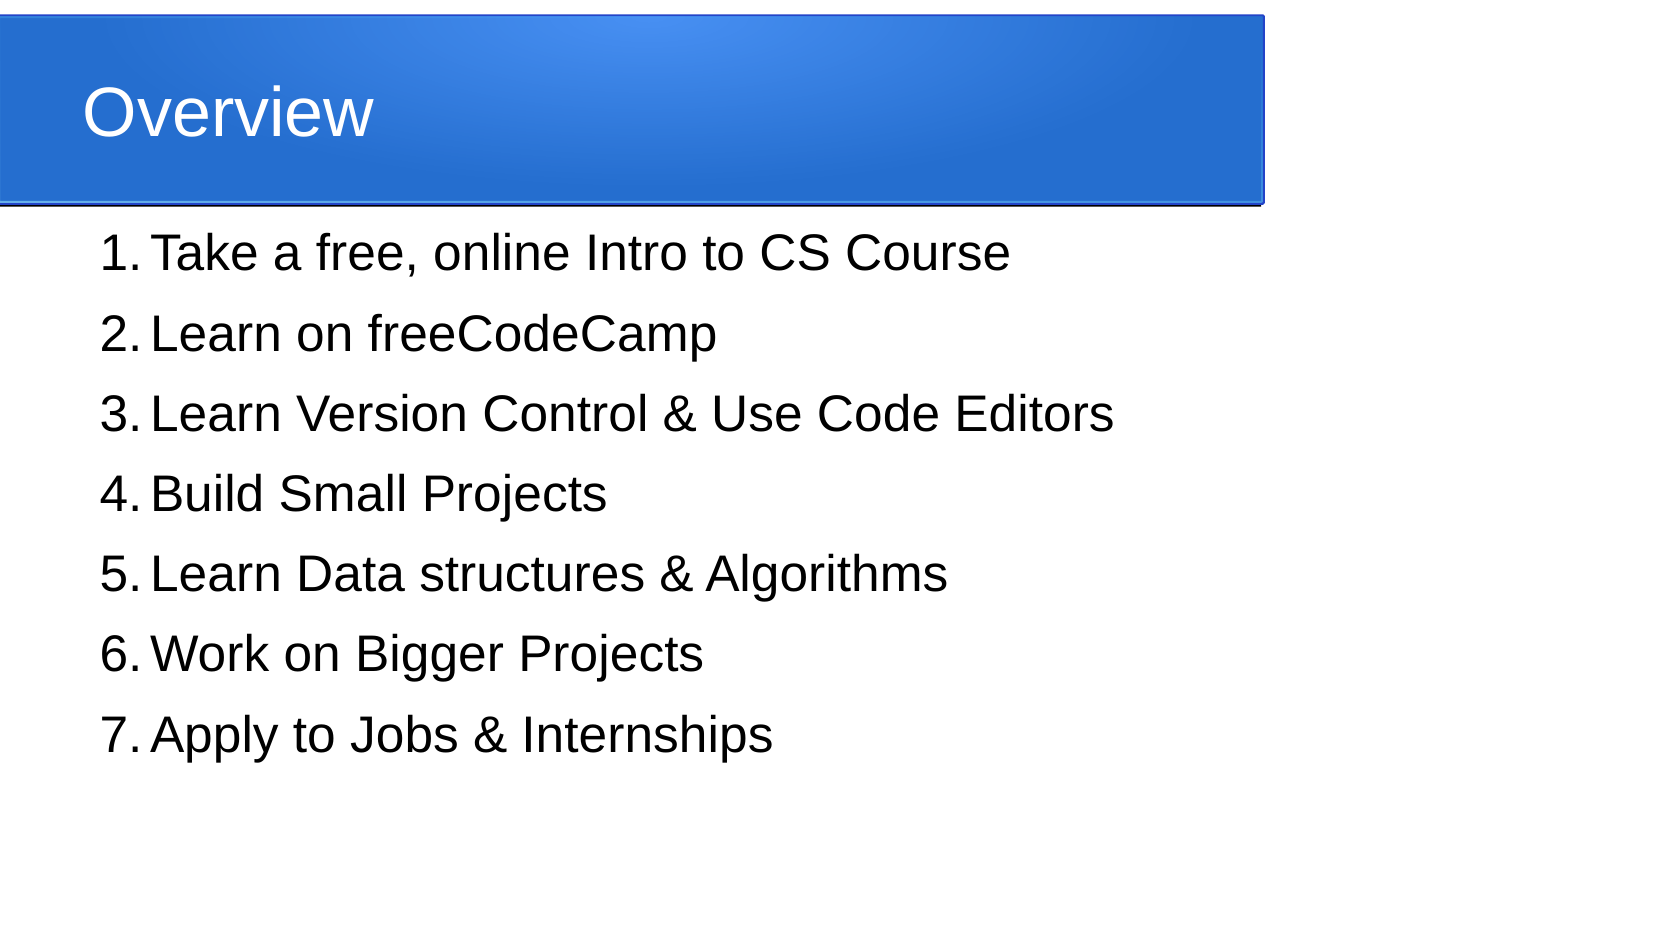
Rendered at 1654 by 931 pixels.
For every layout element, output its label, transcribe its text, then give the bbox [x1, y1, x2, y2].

title Overview [82, 35, 1235, 189]
list Take a free, online Intro to CS Course Learn on freeCodeCamp Learn Version Control & Use Code Editors Build Small Projects Learn Data structures & Algorithms Work on Bigger Projects Apply to Jobs & Internships [82, 224, 1571, 764]
